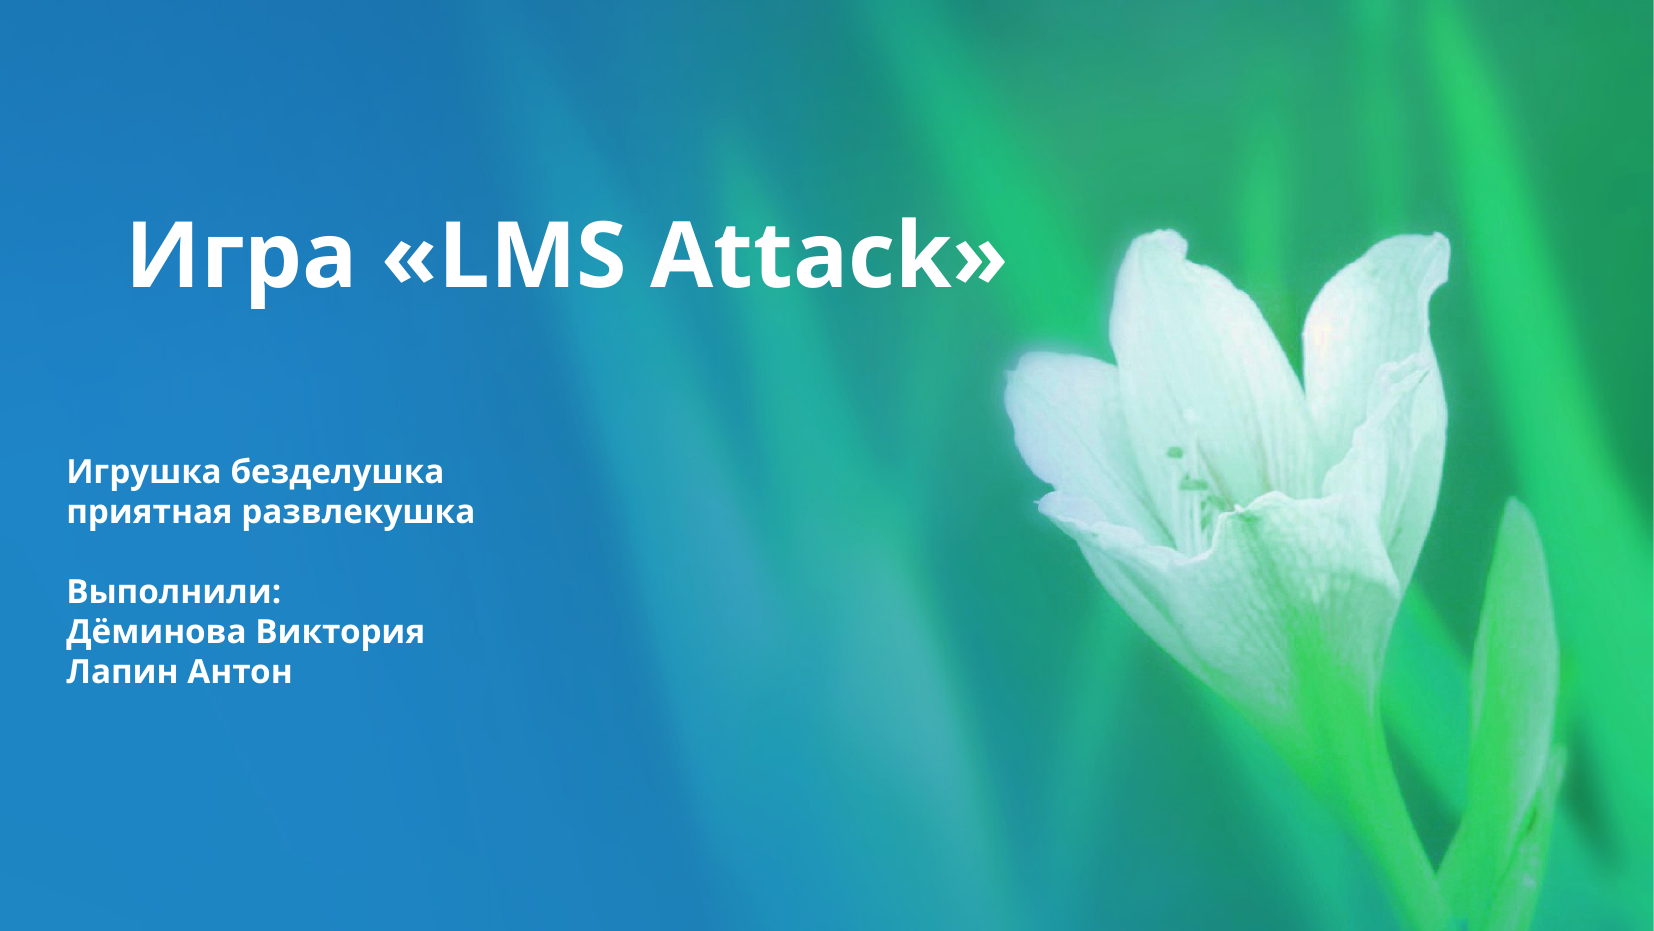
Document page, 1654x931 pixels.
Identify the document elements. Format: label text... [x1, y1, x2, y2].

text_box Игра «LMS Attack» [110, 188, 1156, 314]
picture [0, 0, 1654, 931]
text_box Игрушка безделушка приятная развлекушка Выполнили: Дёминова Виктория Лапин Антон [51, 442, 532, 698]
